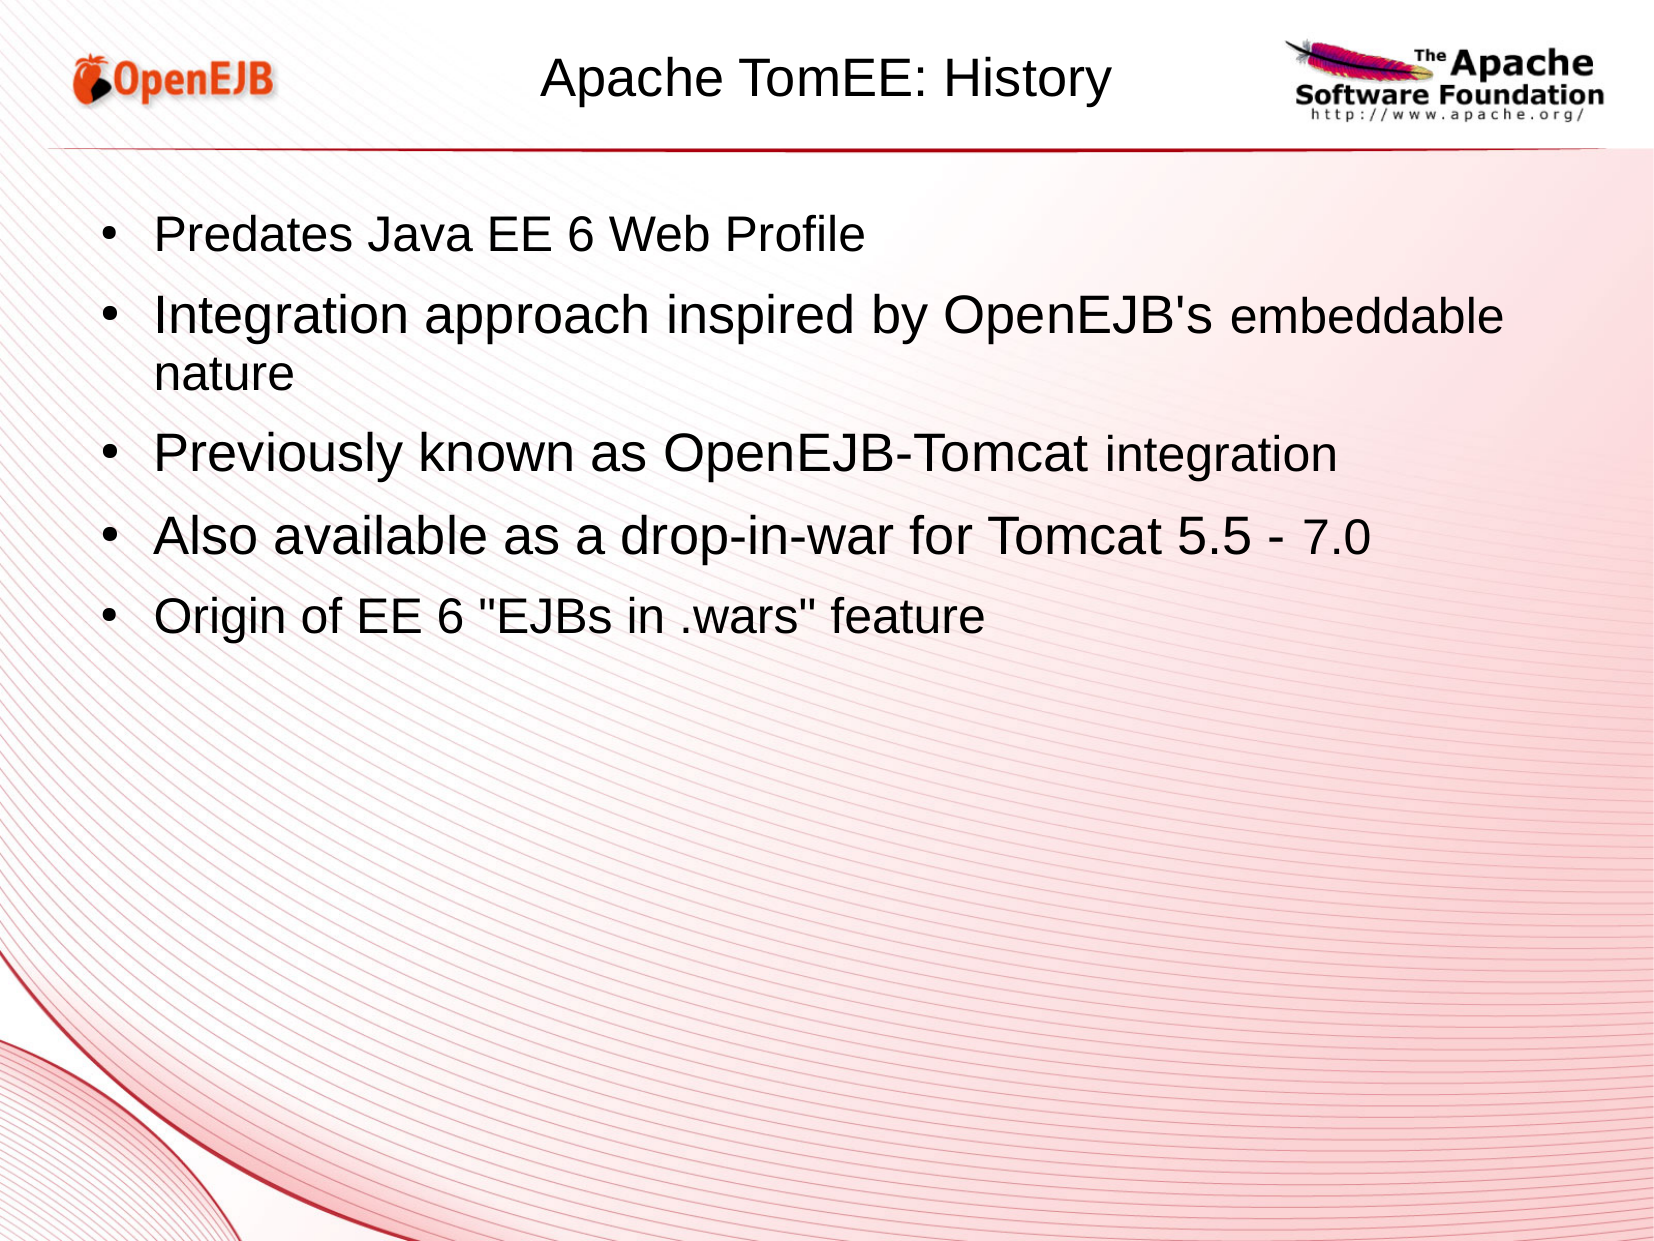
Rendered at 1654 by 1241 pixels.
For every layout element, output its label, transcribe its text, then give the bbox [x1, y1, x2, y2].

list Predates Java EE 6 Web Profile Integration approach inspired by OpenEJB's embeddable nature Previously known as OpenEJB-Tomcat integration Also available as a drop-in-war for Tomcat 5.5 - 7.0 Origin of EE 6 "EJBs in .wars" feature [82, 206, 1571, 644]
picture [0, 0, 1654, 1241]
title Apache TomEE: History [82, 8, 1571, 148]
